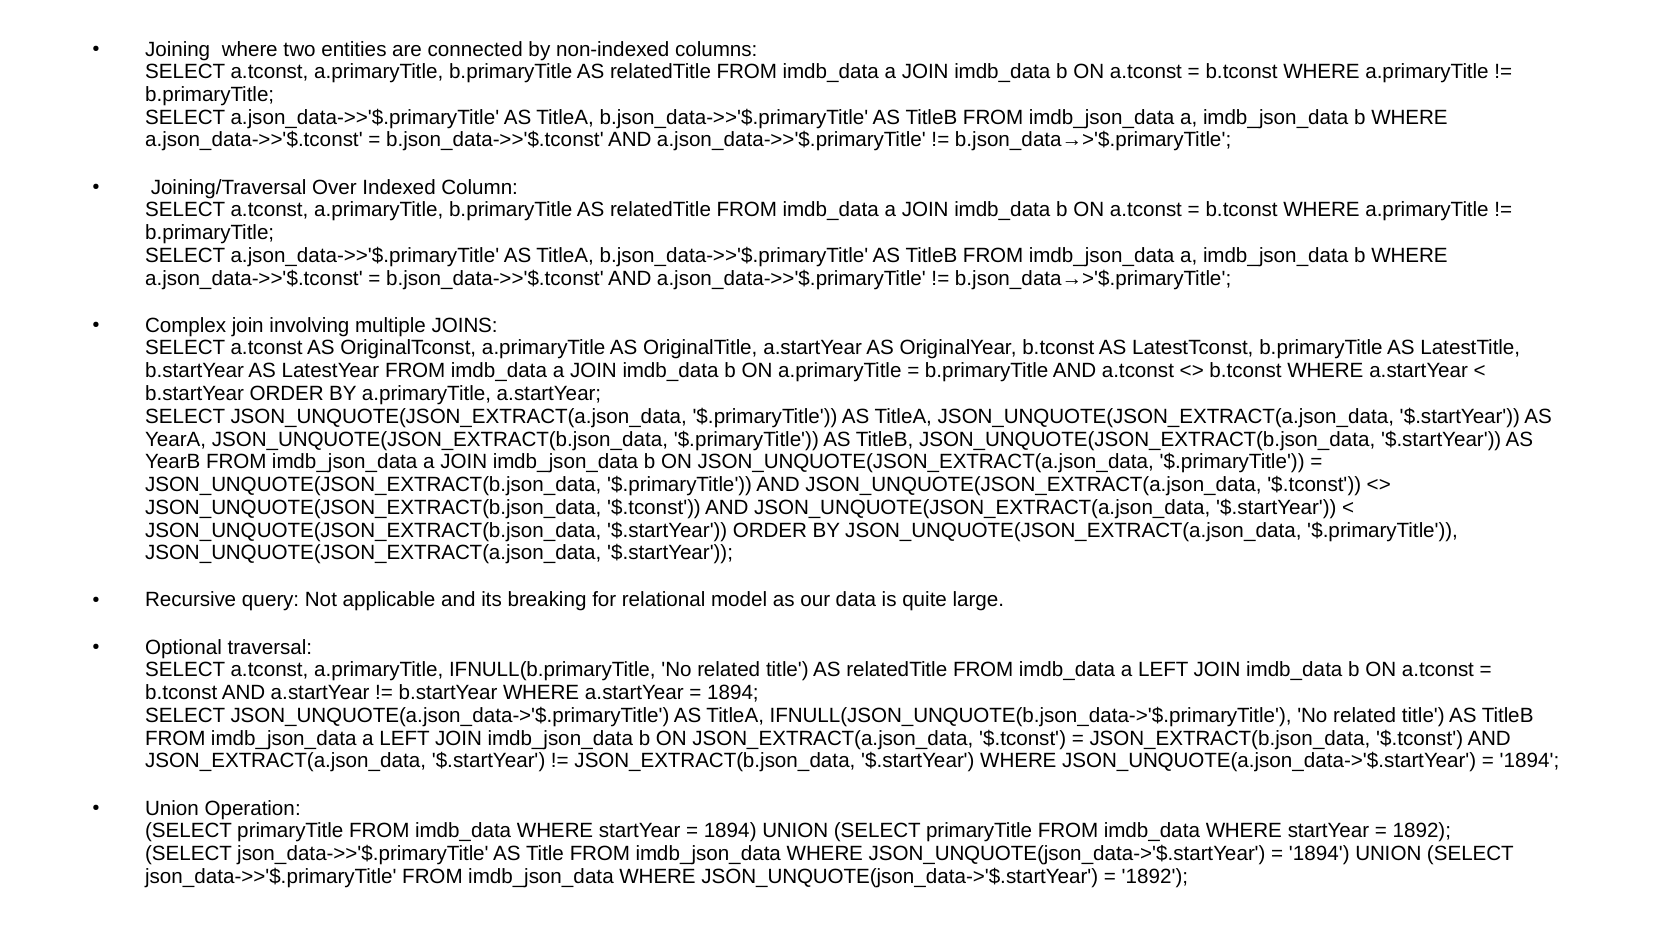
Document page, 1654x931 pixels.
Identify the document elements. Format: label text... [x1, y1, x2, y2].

list Joining where two entities are connected by non-indexed columns: SELECT a.tconst, a.primaryTitle, b.primaryTitle AS relatedTitle FROM imdb_data a JOIN imdb_data b ON a.tconst = b.tconst WHERE a.primaryTitle != b.primaryTitle; SELECT a.json_data->>'$.primaryTitle' AS TitleA, b.json_data->>'$.primaryTitle' AS TitleB FROM imdb_json_data a, imdb_json_data b WHERE a.json_data->>'$.tconst' = b.json_data->>'$.tconst' AND a.json_data->>'$.primaryTitle' != b.json_data→>'$.primaryTitle'; Joining/Traversal Over Indexed Column: SELECT a.tconst, a.primaryTitle, b.primaryTitle AS relatedTitle FROM imdb_data a JOIN imdb_data b ON a.tconst = b.tconst WHERE a.primaryTitle != b.primaryTitle; SELECT a.json_data->>'$.primaryTitle' AS TitleA, b.json_data->>'$.primaryTitle' AS TitleB FROM imdb_json_data a, imdb_json_data b WHERE a.json_data->>'$.tconst' = b.json_data->>'$.tconst' AND a.json_data->>'$.primaryTitle' != b.json_data→>'$.primaryTitle'; Complex join involving multiple JOINS: SELECT a.tconst AS OriginalTconst, a.primaryTitle AS OriginalTitle, a.startYear AS OriginalYear, b.tconst AS LatestTconst, b.primaryTitle AS LatestTitle, b.startYear AS LatestYear FROM imdb_data a JOIN imdb_data b ON a.primaryTitle = b.primaryTitle AND a.tconst <> b.tconst WHERE a.startYear < b.startYear ORDER BY a.primaryTitle, a.startYear; SELECT JSON_UNQUOTE(JSON_EXTRACT(a.json_data, '$.primaryTitle')) AS TitleA, JSON_UNQUOTE(JSON_EXTRACT(a.json_data, '$.startYear')) AS YearA, JSON_UNQUOTE(JSON_EXTRACT(b.json_data, '$.primaryTitle')) AS TitleB, JSON_UNQUOTE(JSON_EXTRACT(b.json_data, '$.startYear')) AS YearB FROM imdb_json_data a JOIN imdb_json_data b ON JSON_UNQUOTE(JSON_EXTRACT(a.json_data, '$.primaryTitle')) = JSON_UNQUOTE(JSON_EXTRACT(b.json_data, '$.primaryTitle')) AND JSON_UNQUOTE(JSON_EXTRACT(a.json_data, '$.tconst')) <> JSON_UNQUOTE(JSON_EXTRACT(b.json_data, '$.tconst')) AND JSON_UNQUOTE(JSON_EXTRACT(a.json_data, '$.startYear')) < JSON_UNQUOTE(JSON_EXTRACT(b.json_data, '$.startYear')) ORDER BY JSON_UNQUOTE(JSON_EXTRACT(a.json_data, '$.primaryTitle')), JSON_UNQUOTE(JSON_EXTRACT(a.json_data, '$.startYear')); Recursive query: Not applicable and its breaking for relational model as our data is quite large. Optional traversal: SELECT a.tconst, a.primaryTitle, IFNULL(b.primaryTitle, 'No related title') AS relatedTitle FROM imdb_data a LEFT JOIN imdb_data b ON a.tconst = b.tconst AND a.startYear != b.startYear WHERE a.startYear = 1894; SELECT JSON_UNQUOTE(a.json_data->'$.primaryTitle') AS TitleA, IFNULL(JSON_UNQUOTE(b.json_data->'$.primaryTitle'), 'No related title') AS TitleB FROM imdb_json_data a LEFT JOIN imdb_json_data b ON JSON_EXTRACT(a.json_data, '$.tconst') = JSON_EXTRACT(b.json_data, '$.tconst') AND JSON_EXTRACT(a.json_data, '$.startYear') != JSON_EXTRACT(b.json_data, '$.startYear') WHERE JSON_UNQUOTE(a.json_data->'$.startYear') = '1894'; Union Operation: (SELECT primaryTitle FROM imdb_data WHERE startYear = 1894) UNION (SELECT primaryTitle FROM imdb_data WHERE startYear = 1892); (SELECT json_data->>'$.primaryTitle' AS Title FROM imdb_json_data WHERE JSON_UNQUOTE(json_data->'$.startYear') = '1894') UNION (SELECT json_data->>'$.primaryTitle' FROM imdb_json_data WHERE JSON_UNQUOTE(json_data->'$.startYear') = '1892'); [75, 37, 1564, 901]
